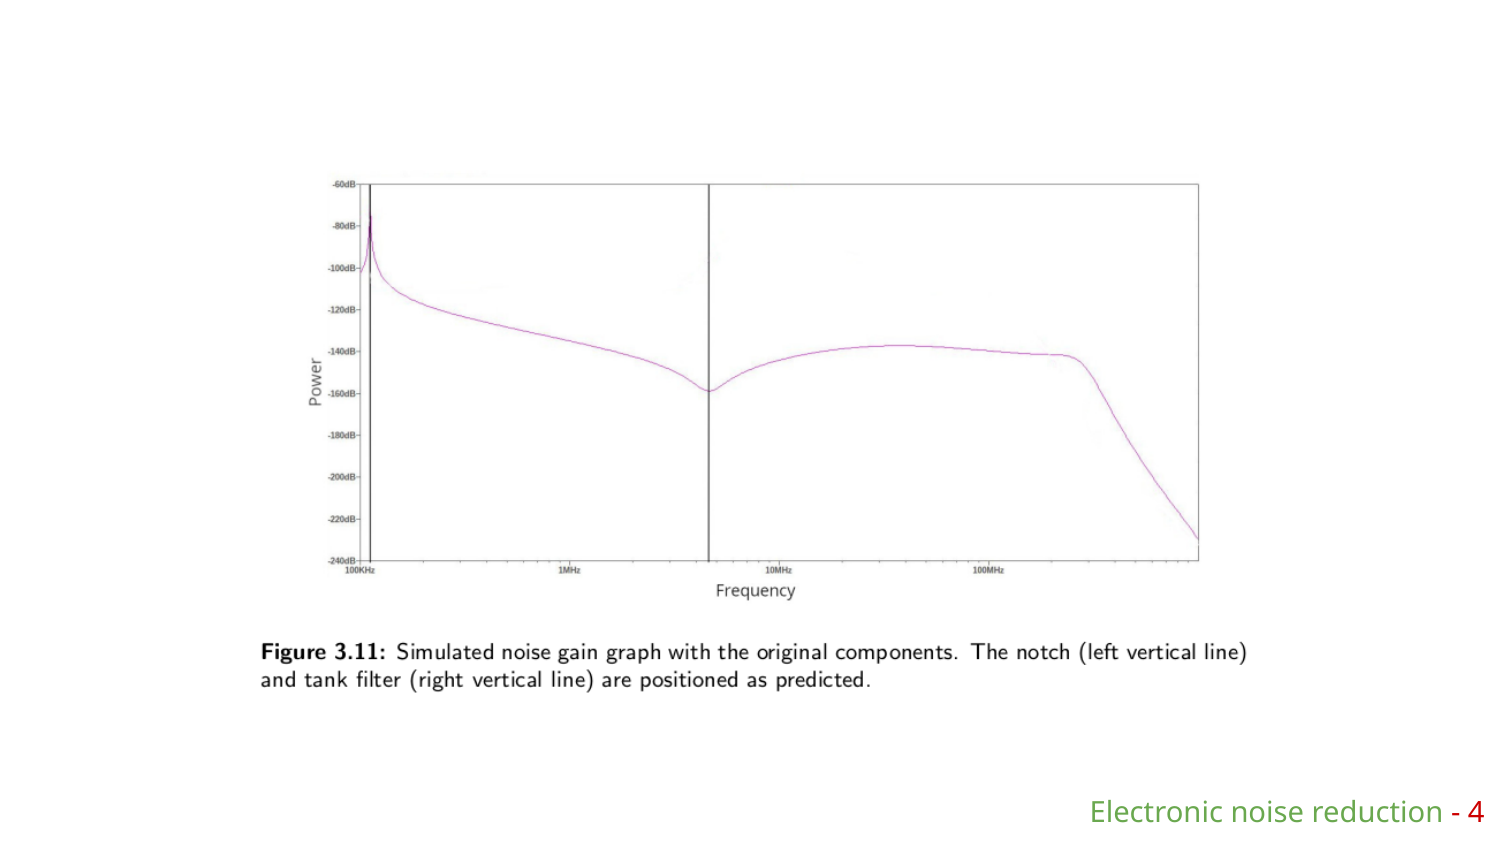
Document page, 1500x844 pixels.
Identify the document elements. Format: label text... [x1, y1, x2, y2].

picture [234, 133, 1266, 711]
text_box Electronic noise reduction - 4 [344, 778, 1500, 844]
